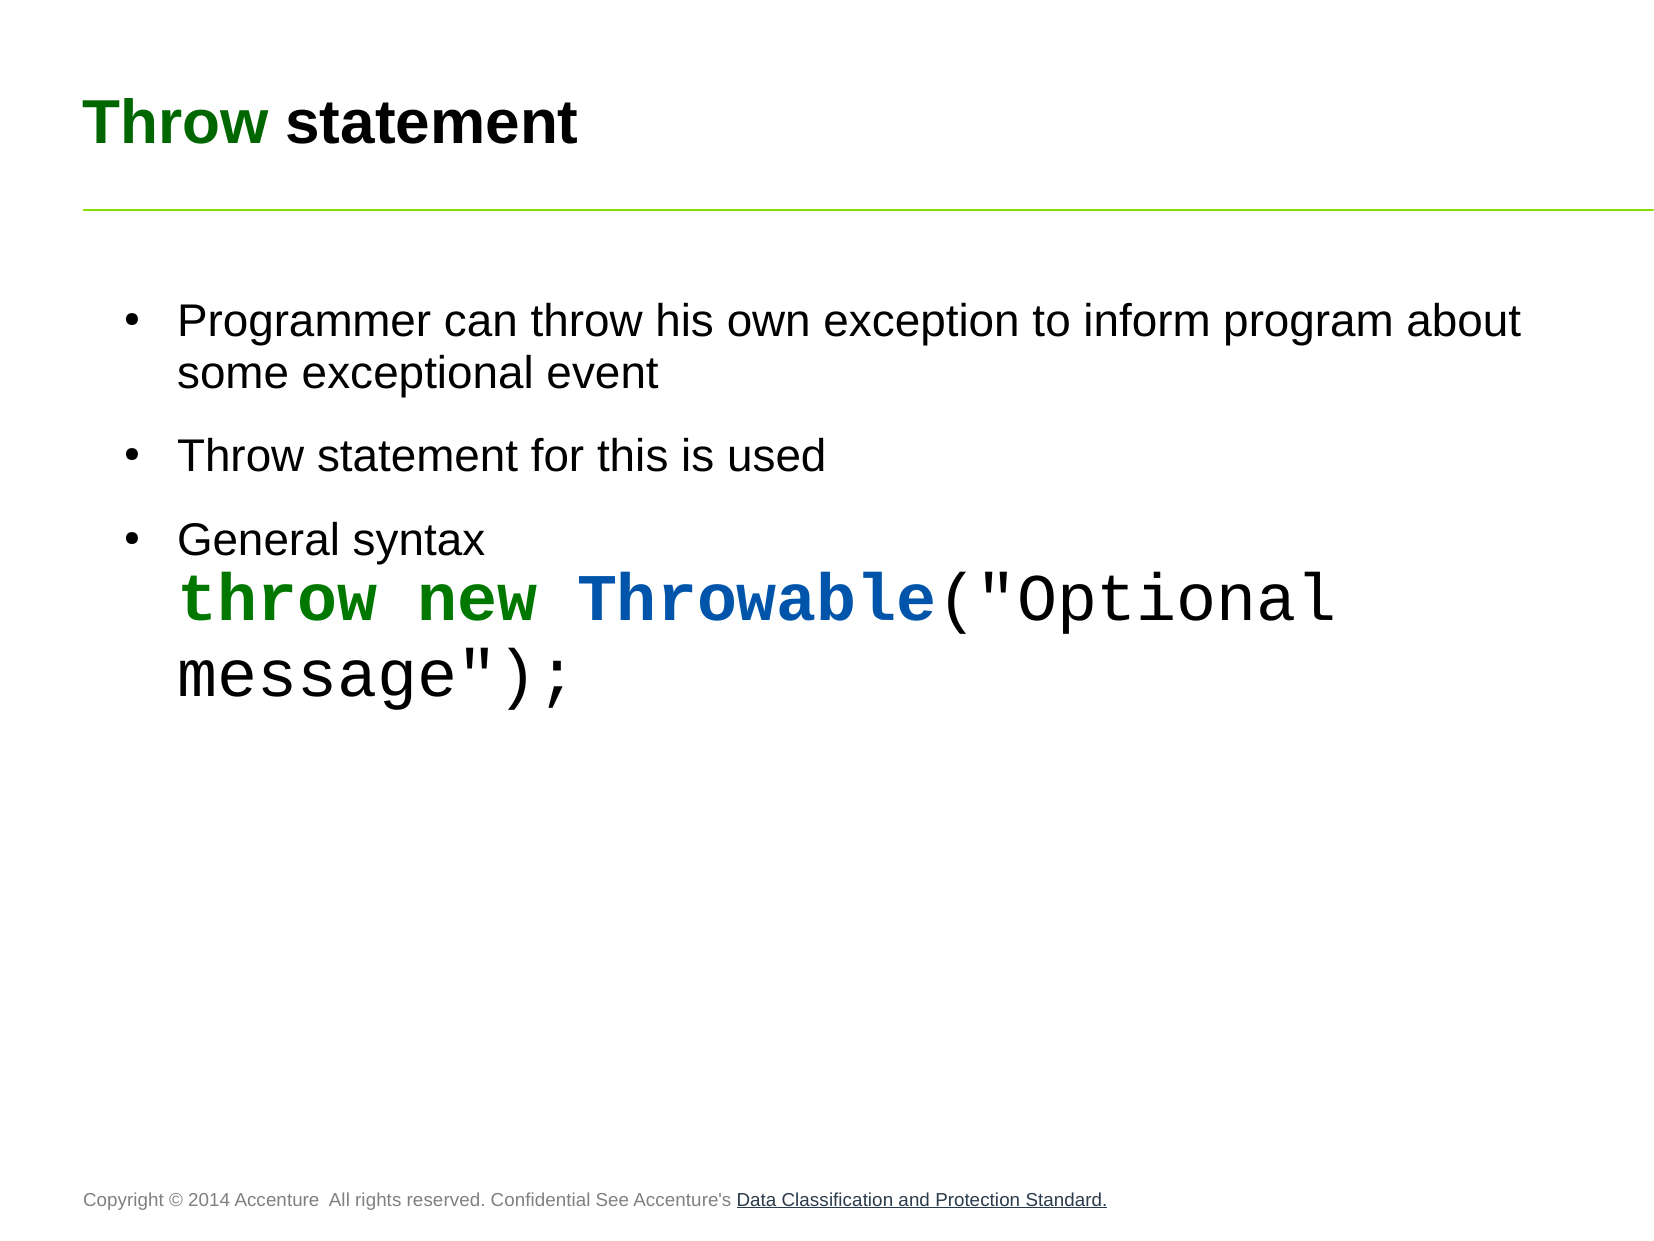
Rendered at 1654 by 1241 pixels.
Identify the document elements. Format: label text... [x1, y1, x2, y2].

list Programmer can throw his own exception to inform program about some exceptional event Throw statement for this is used General syntax throw new Throwable("Optional message"); [106, 295, 1562, 1015]
title Throw statement [82, 65, 1571, 180]
